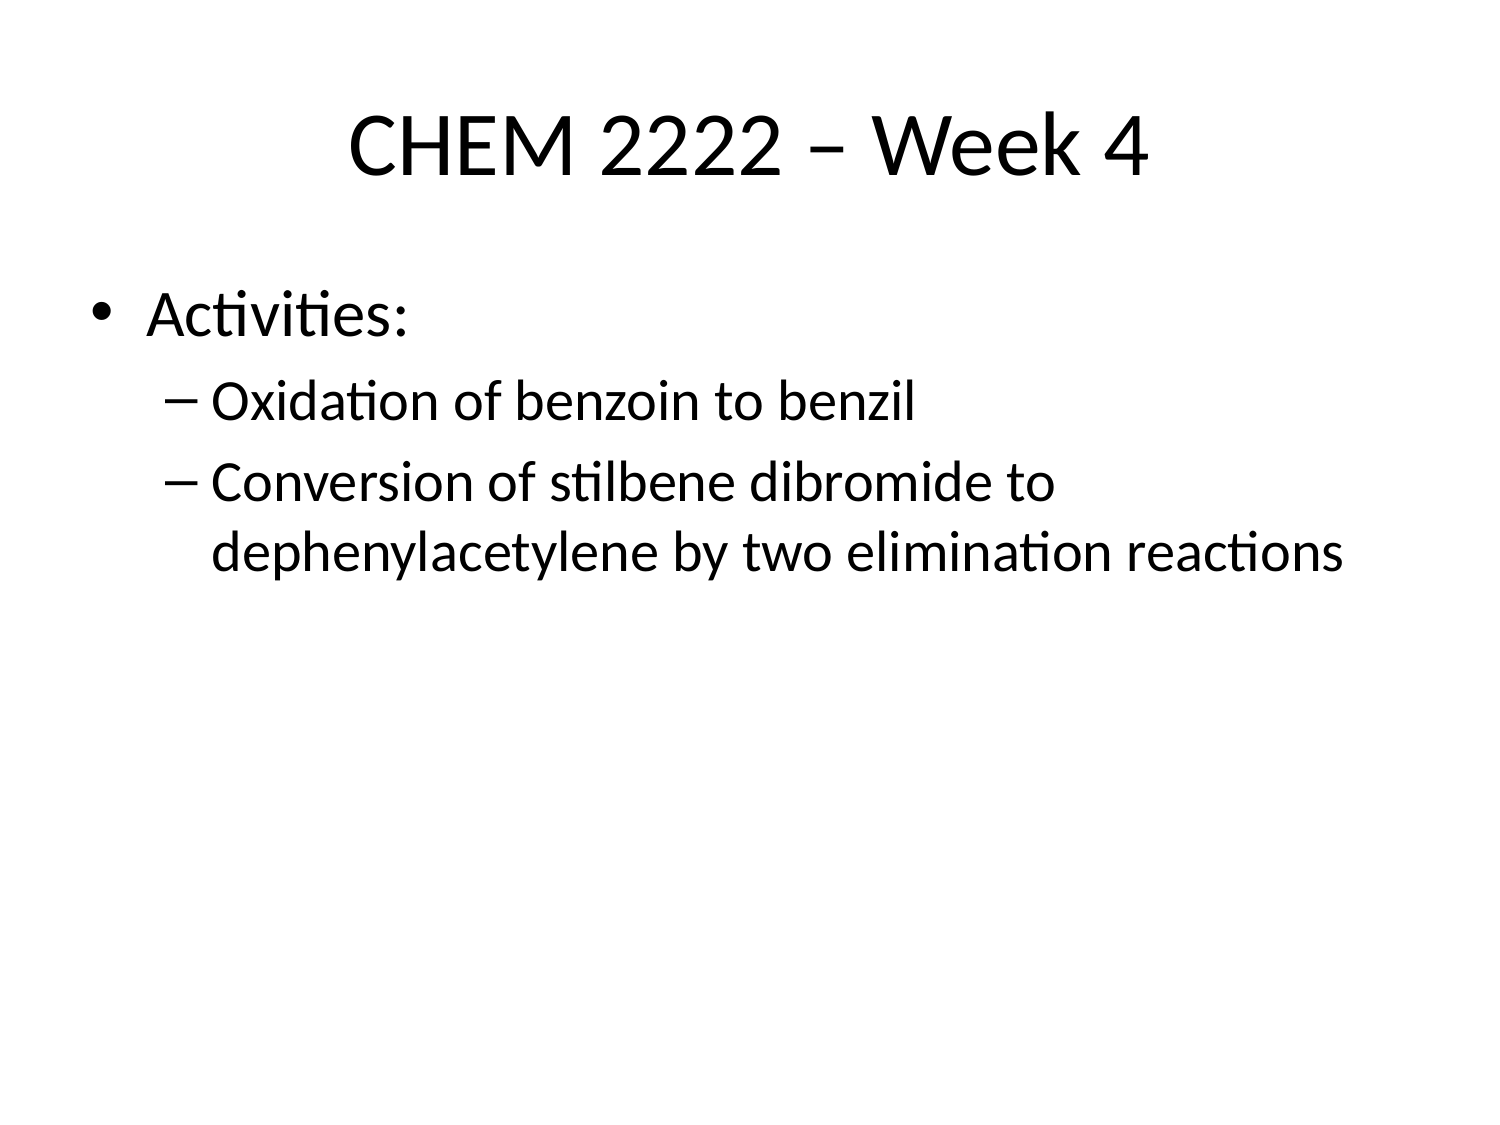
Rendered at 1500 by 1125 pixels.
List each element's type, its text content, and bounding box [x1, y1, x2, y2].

list Activities: Oxidation of benzoin to benzil Conversion of stilbene dibromide to dephenylacetylene by two elimination reactions [75, 262, 1425, 1005]
title CHEM 2222 – Week 4 [75, 45, 1425, 233]
